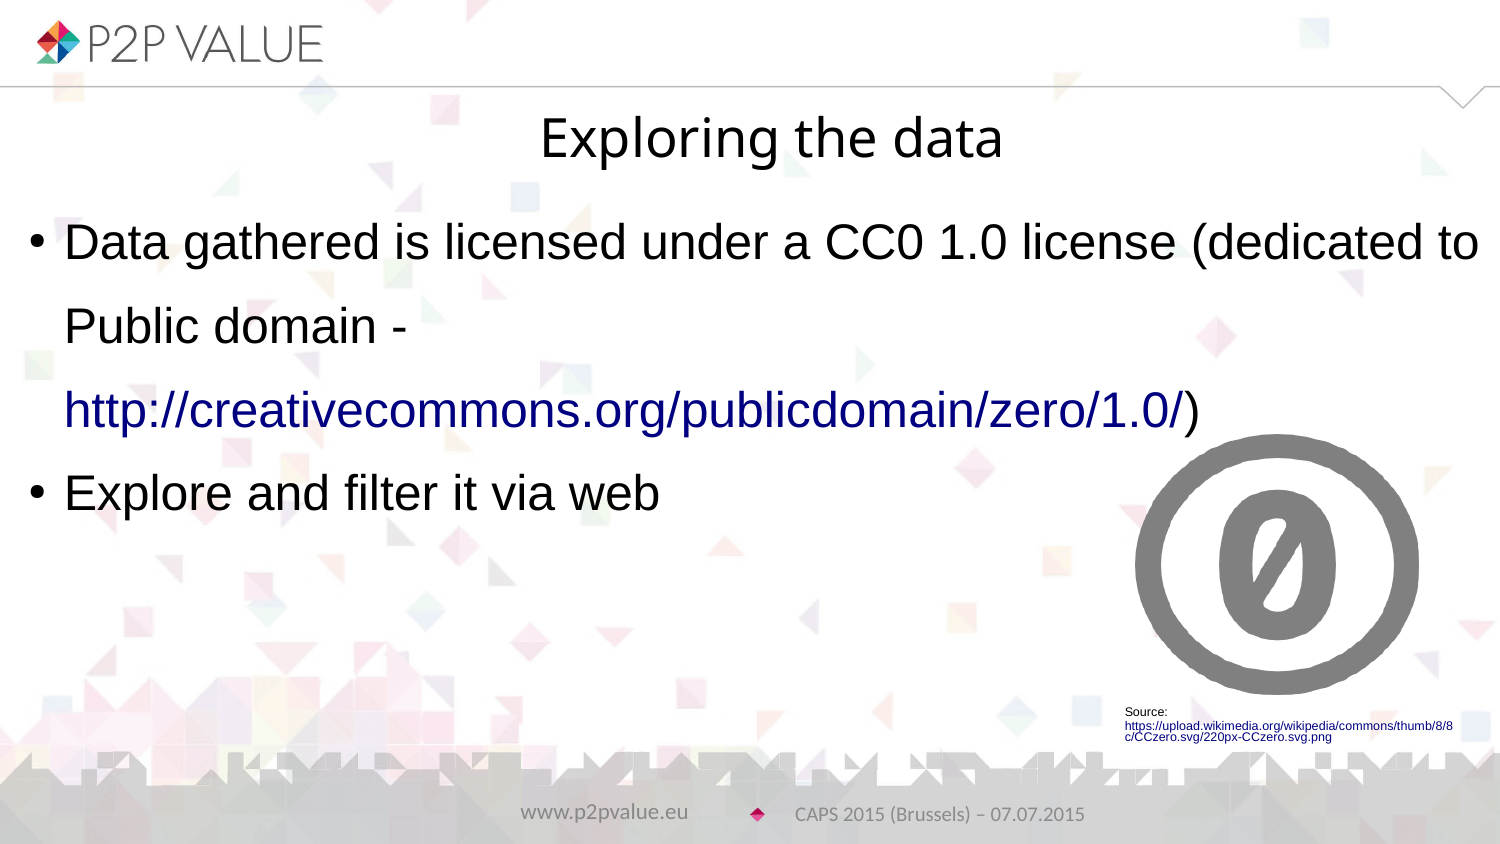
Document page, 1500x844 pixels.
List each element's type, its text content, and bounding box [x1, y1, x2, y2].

subtitle Data gathered is licensed under a CC0 1.0 license (dedicated to Public domain -http://creativecommons.org/publicdomain/zero/1.0/) Explore and filter it via web [15, 180, 1496, 736]
title Exploring the data [105, 92, 1441, 180]
picture [0, 0, 1500, 844]
text_box www.p2pvalue.eu [514, 790, 733, 830]
text_box CAPS 2015 (Brussels) – 07.07.2015 [781, 790, 1474, 836]
text_box Source: https://upload.wikimedia.org/wikipedia/commons/thumb/8/8c/CCzero.svg/220px-CCzero.svg.png [1110, 697, 1471, 766]
